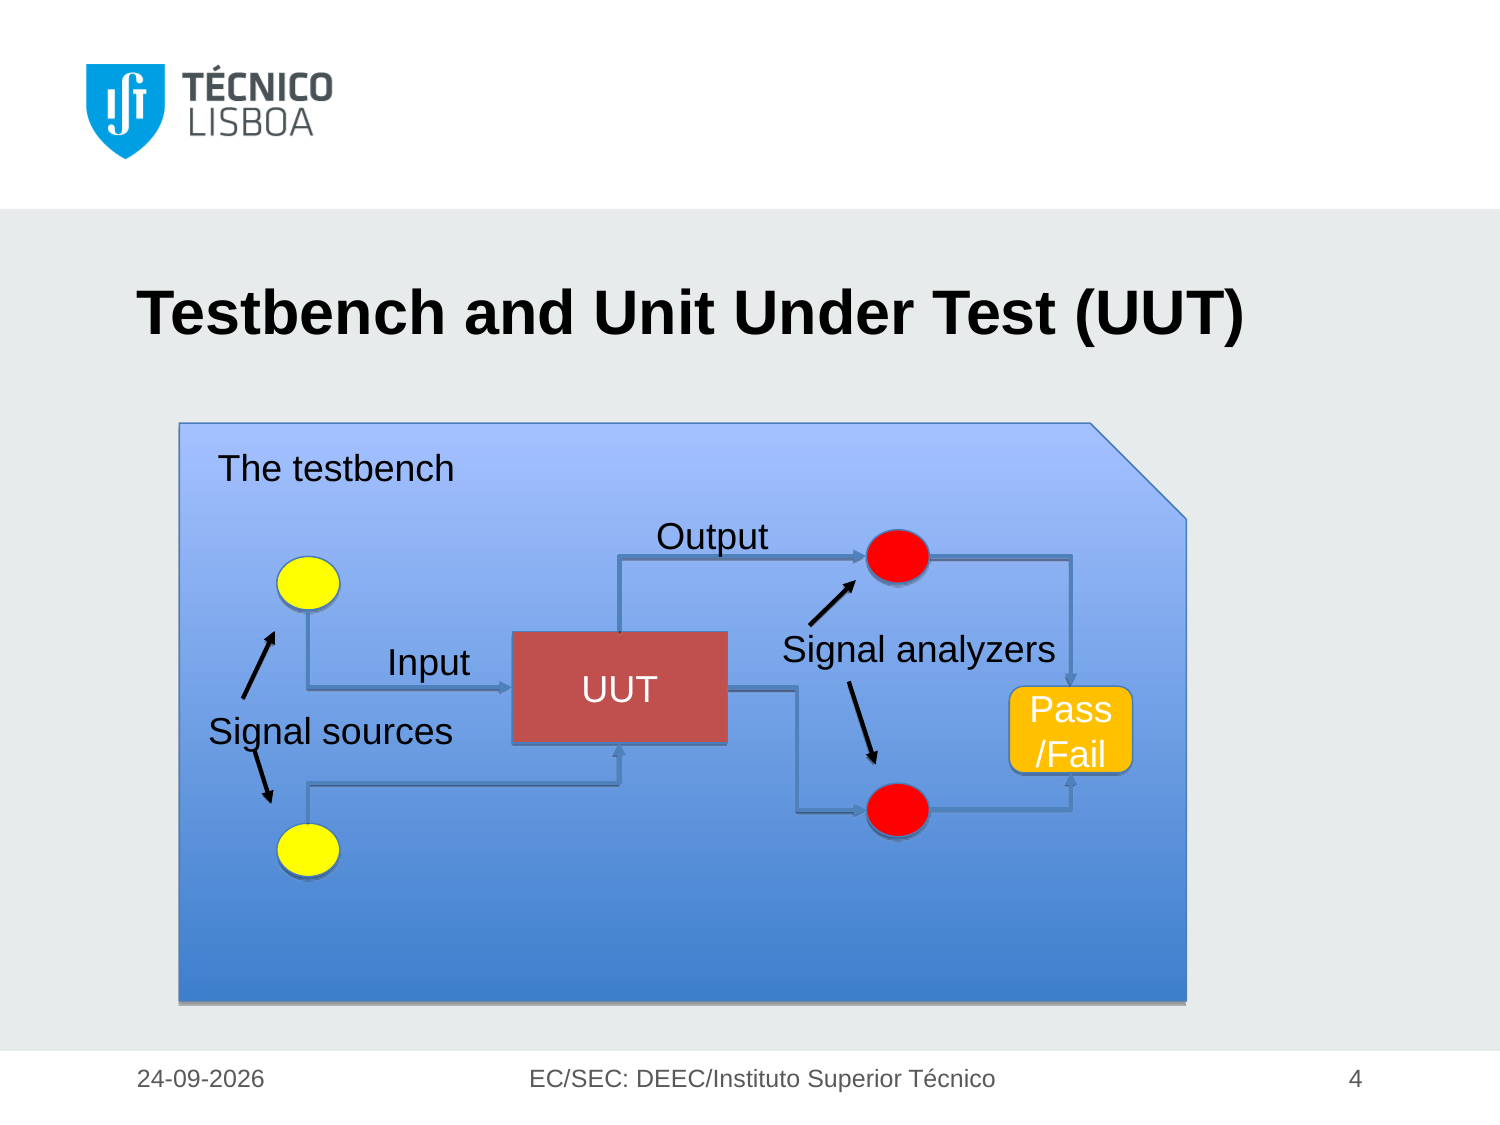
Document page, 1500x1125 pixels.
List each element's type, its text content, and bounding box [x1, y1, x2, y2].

text_box Signal sources [193, 700, 469, 760]
text_box Signal analyzers [767, 617, 1068, 678]
text_box [179, 423, 1187, 1001]
text_box Output [641, 505, 784, 566]
picture [0, 0, 1500, 1125]
title Testbench and Unit Under Test (UUT) [121, 237, 1378, 381]
slide_number 23-09-2019 [121, 1052, 425, 1103]
text_box Input [372, 630, 486, 691]
text_box Pass/Fail [1009, 686, 1133, 773]
text_box The testbench [203, 436, 470, 496]
footer EC/SEC: DEEC/Instituto Superior Técnico [512, 1052, 1021, 1103]
text_box UUT [512, 631, 728, 744]
slide_number 5 [1077, 1052, 1378, 1103]
